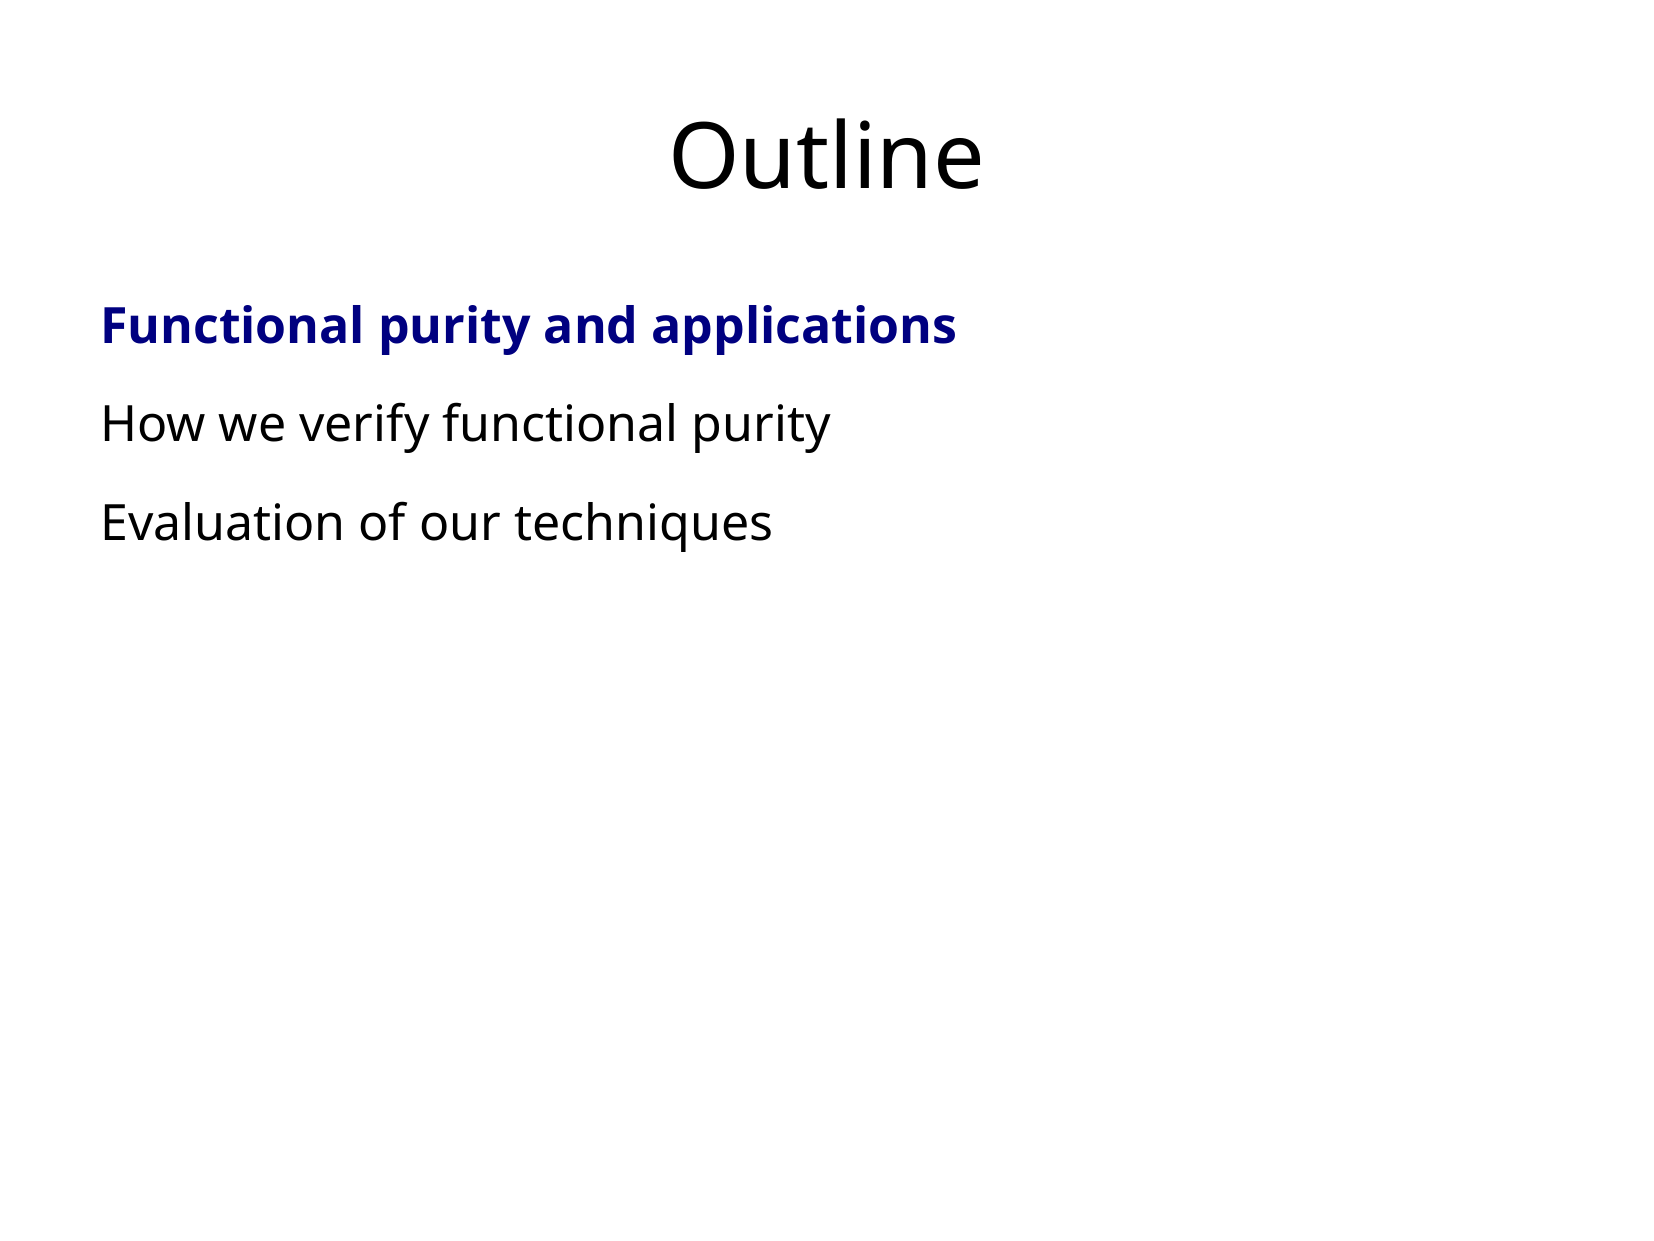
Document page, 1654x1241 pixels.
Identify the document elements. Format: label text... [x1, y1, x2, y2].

list Functional purity and applications How we verify functional purity Evaluation of our techniques [82, 290, 1571, 1072]
title Outline [82, 49, 1571, 257]
